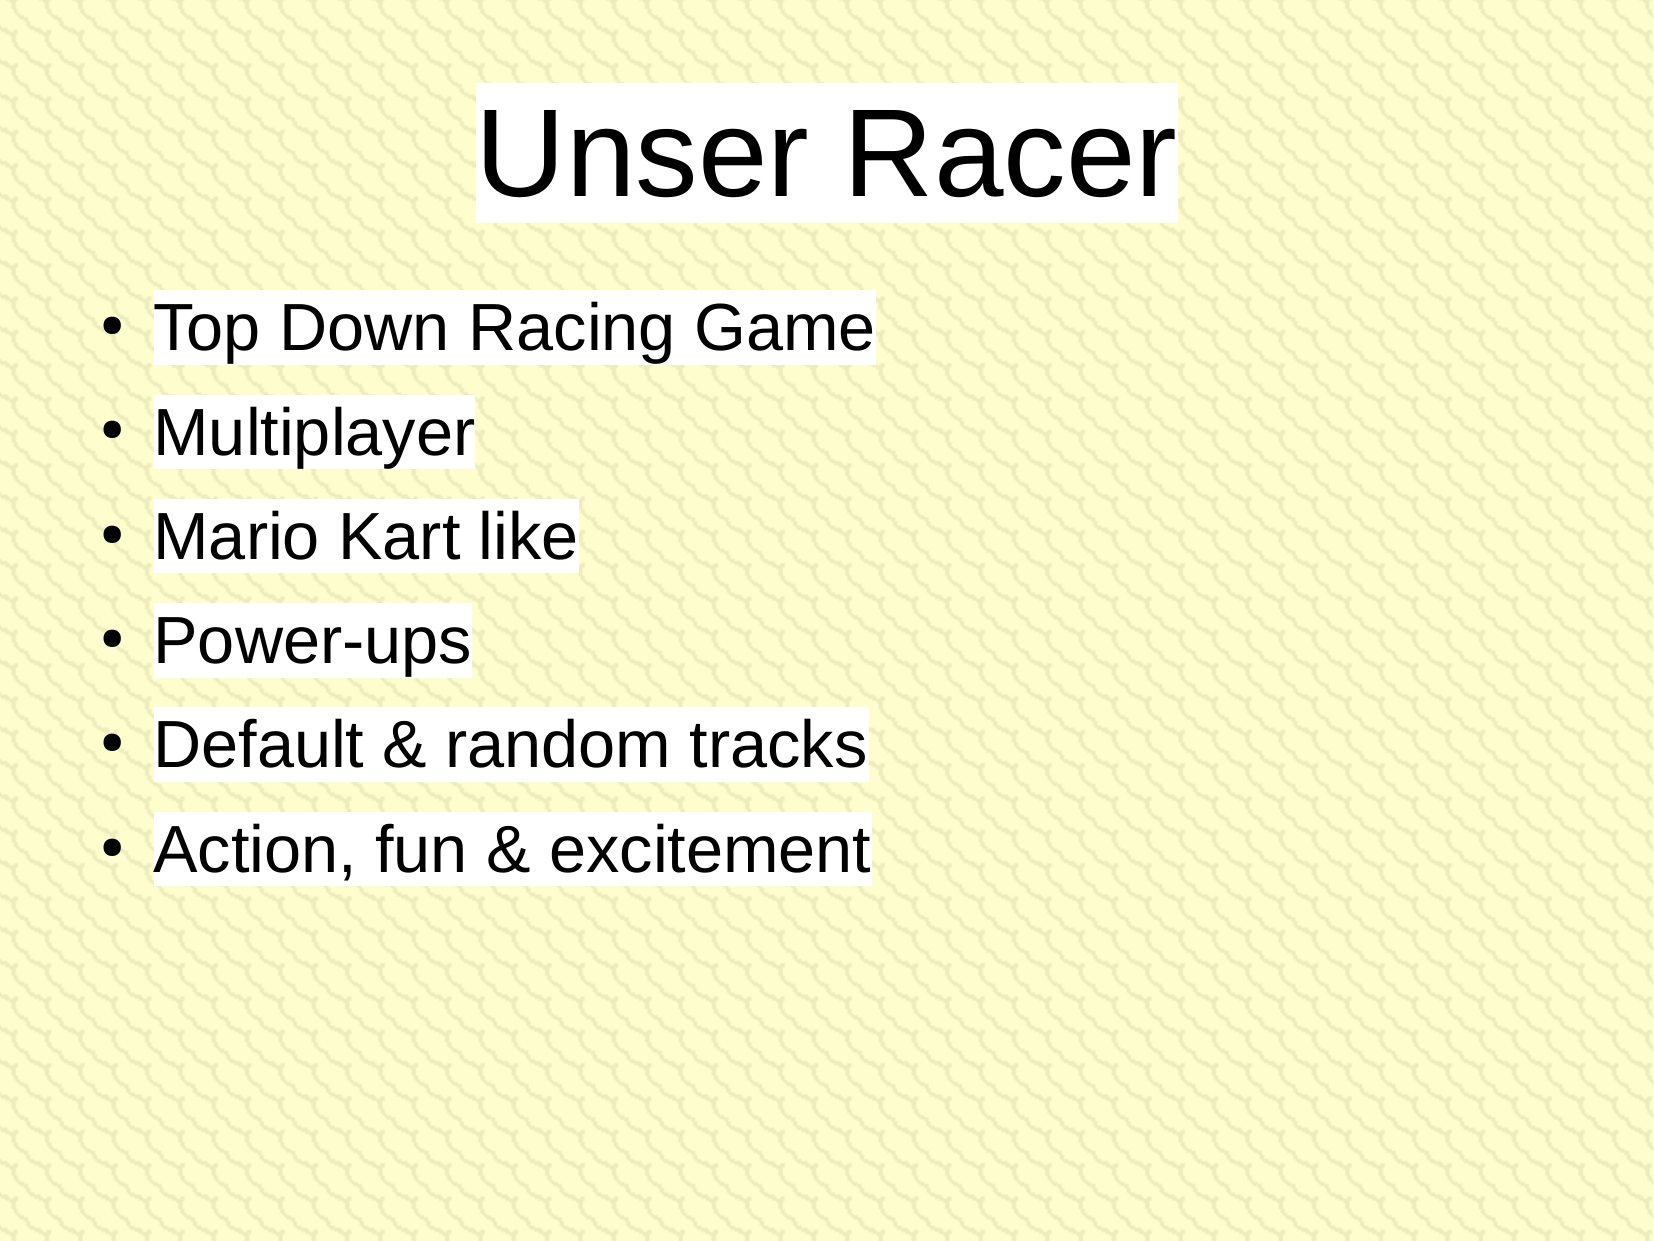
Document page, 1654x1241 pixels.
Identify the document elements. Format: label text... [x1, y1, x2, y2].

list Top Down Racing Game Multiplayer Mario Kart like Power-ups Default & random tracks Action, fun & excitement [82, 290, 1571, 1010]
title Unser Racer [82, 49, 1571, 257]
picture [0, 0, 1654, 1241]
